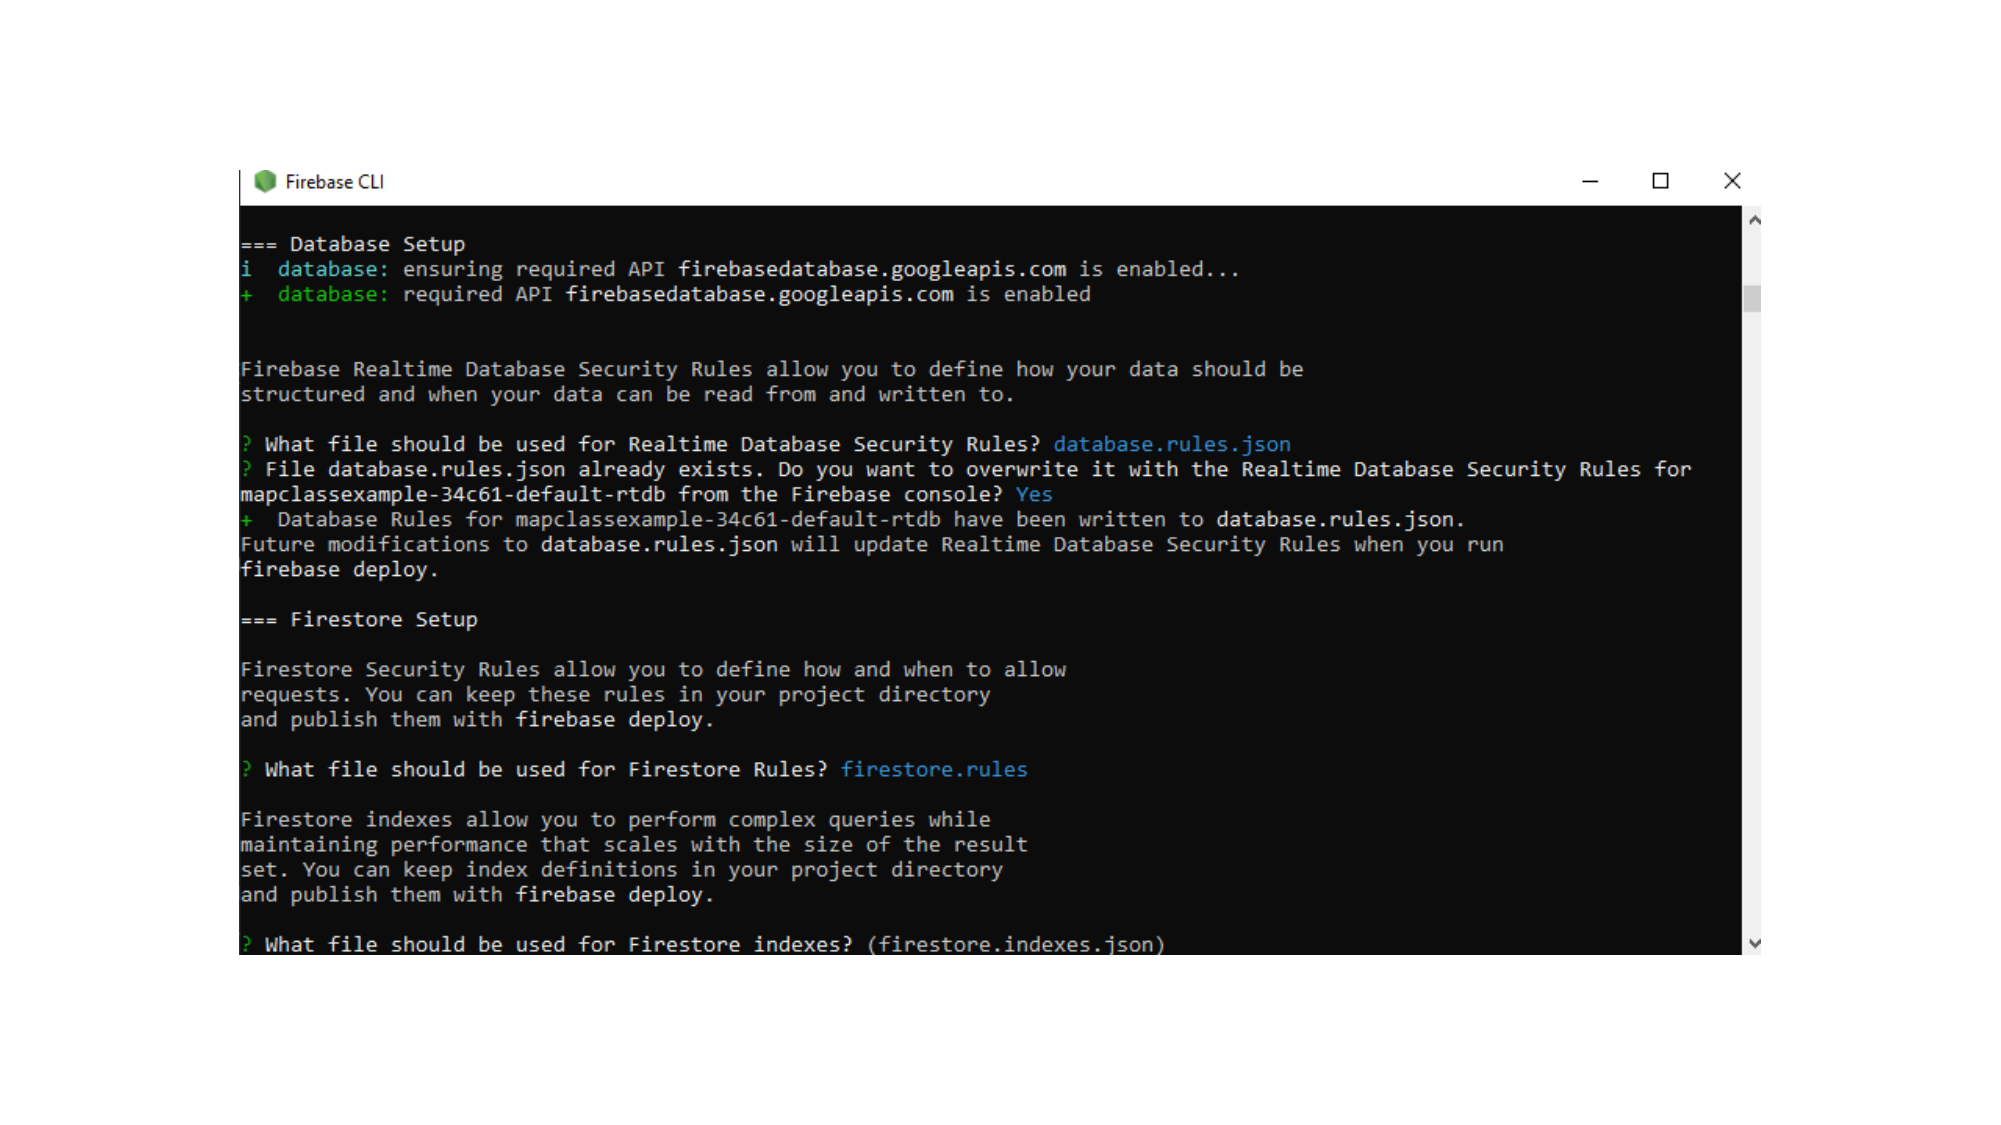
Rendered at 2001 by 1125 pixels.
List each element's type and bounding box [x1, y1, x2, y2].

picture [239, 170, 1761, 955]
